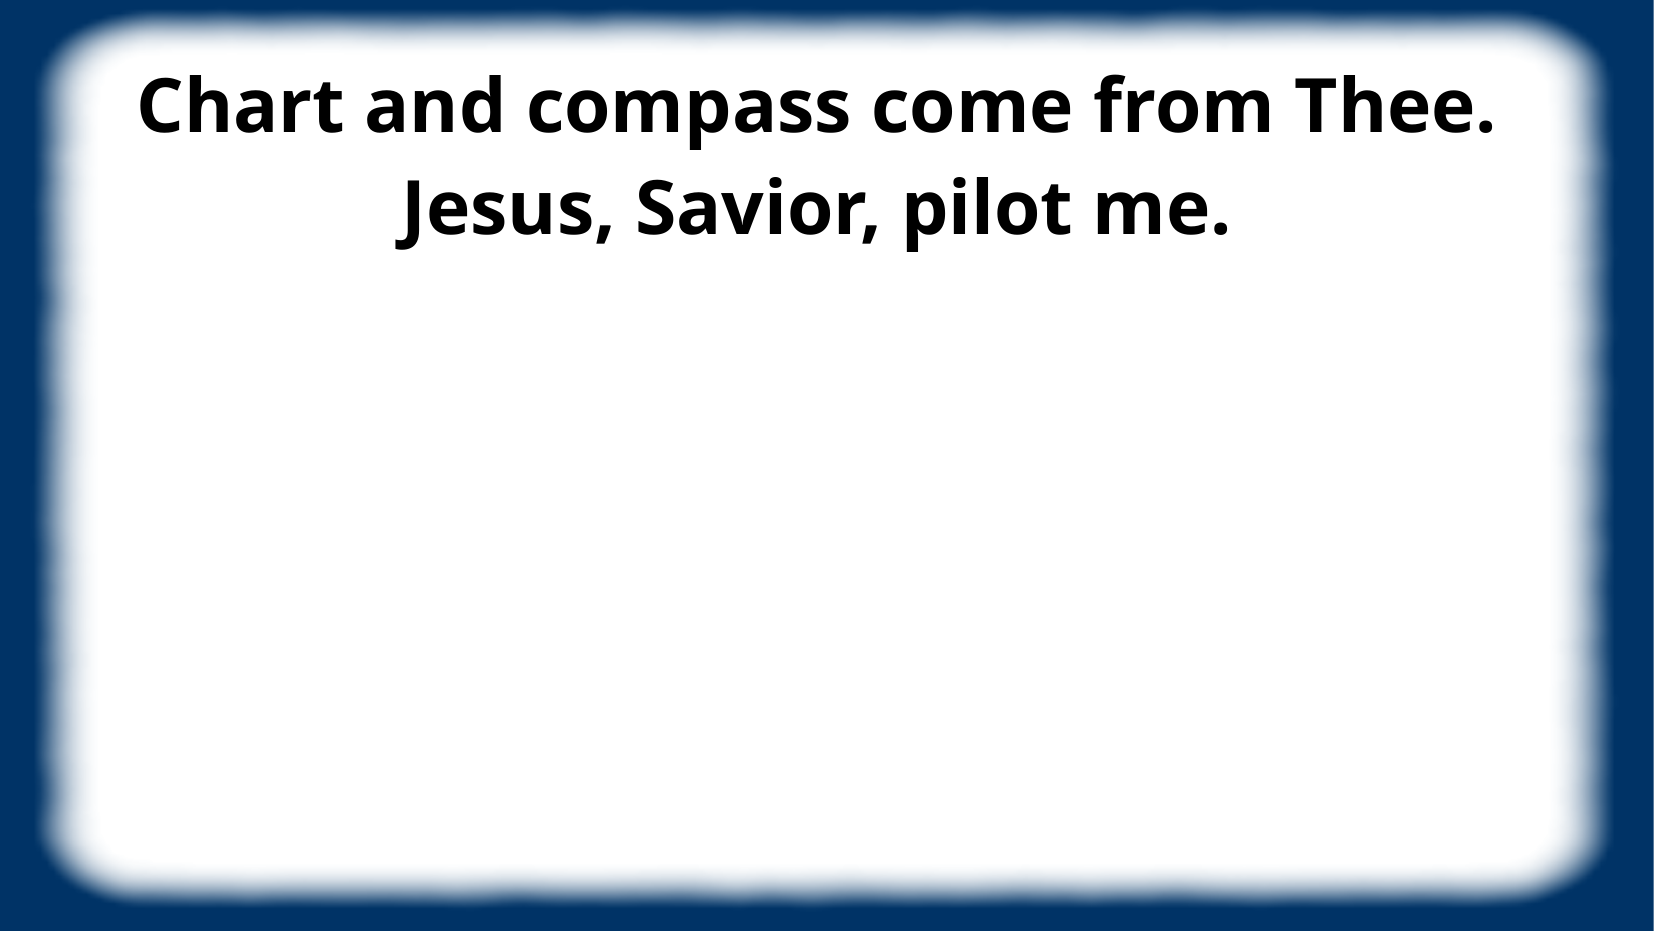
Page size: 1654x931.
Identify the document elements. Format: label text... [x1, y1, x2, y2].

picture [0, 0, 1654, 931]
text_box Chart and compass come from Thee. Jesus, Savior, pilot me. [90, 45, 1546, 286]
